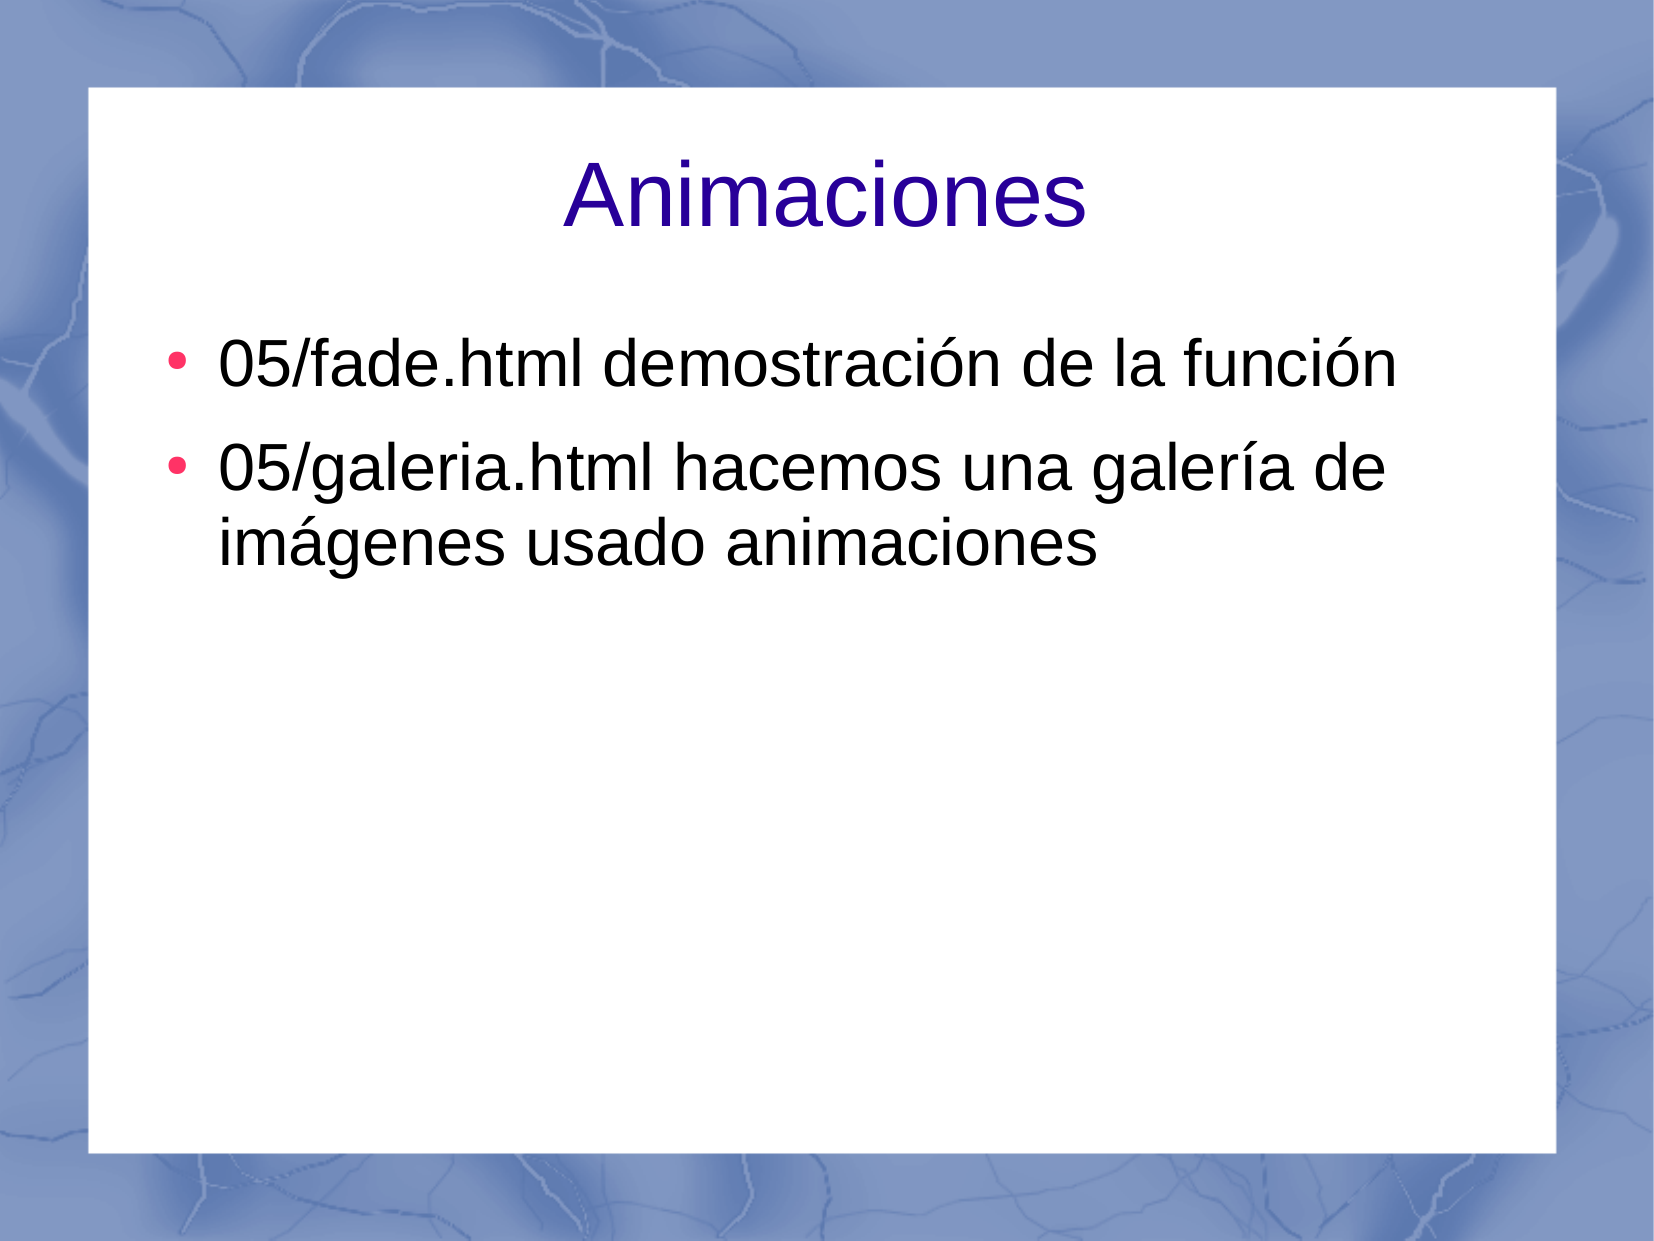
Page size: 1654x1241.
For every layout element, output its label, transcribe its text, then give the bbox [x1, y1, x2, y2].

title Animaciones [118, 90, 1536, 298]
list 05/fade.html demostración de la función 05/galeria.html hacemos una galería de imágenes usado animaciones [147, 325, 1506, 1145]
picture [0, 0, 1654, 1241]
